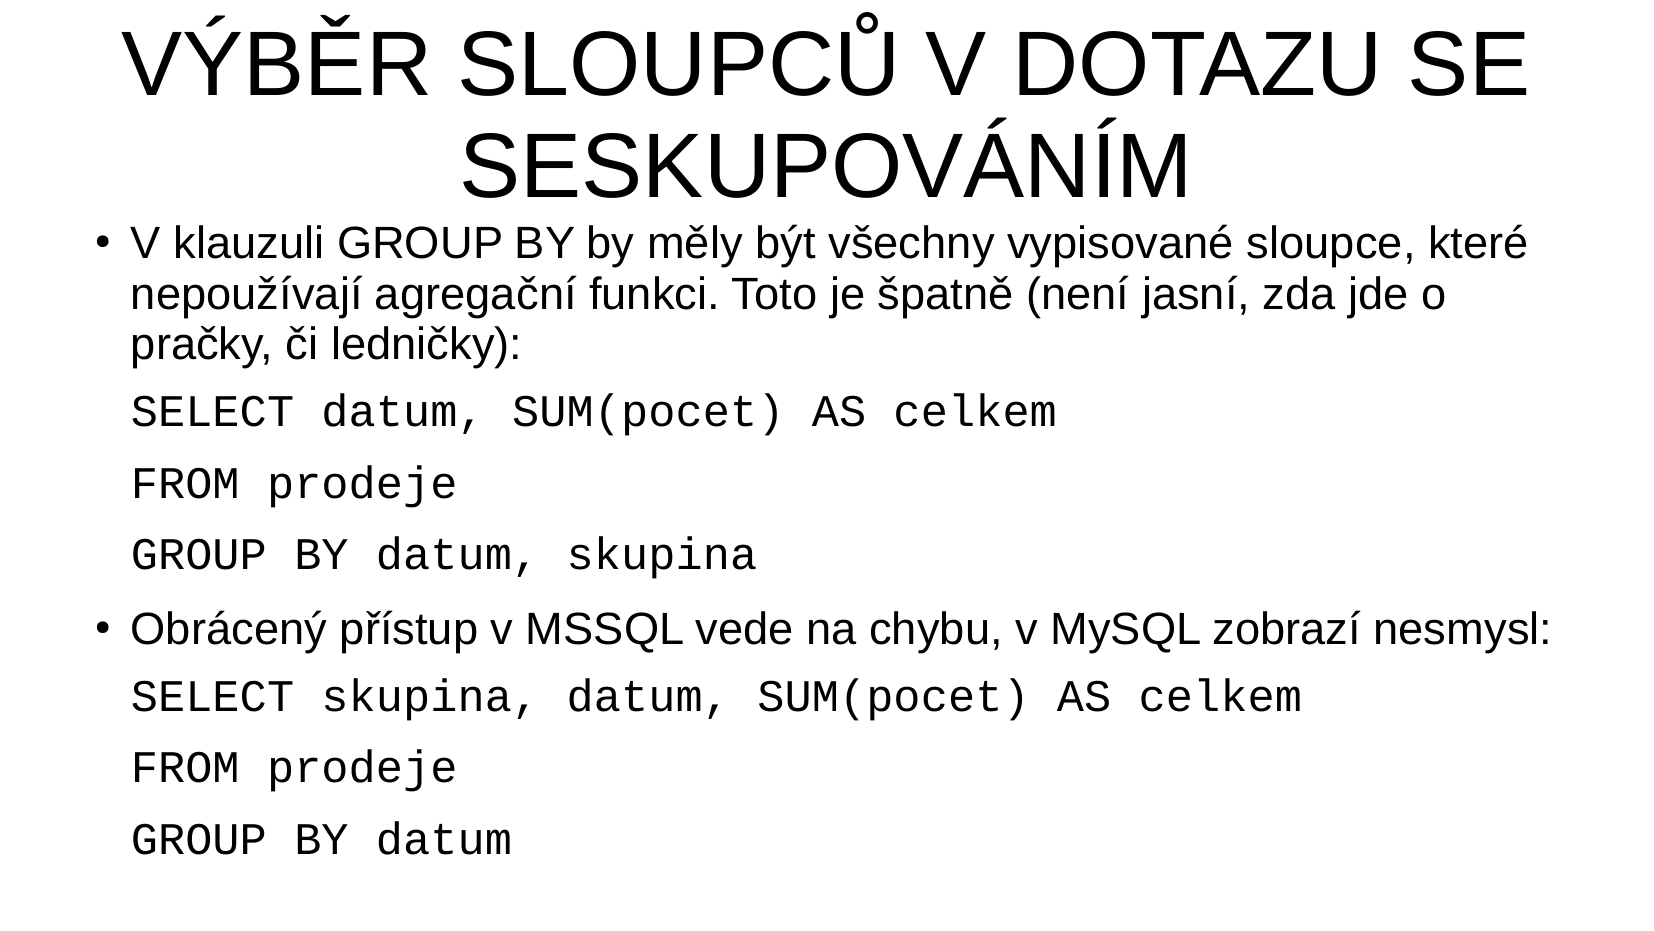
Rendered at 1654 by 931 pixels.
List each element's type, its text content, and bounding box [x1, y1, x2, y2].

list V klauzuli GROUP BY by měly být všechny vypisované sloupce, které nepoužívají agregační funkci. Toto je špatně (není jasní, zda jde o pračky, či ledničky): SELECT datum, SUM(pocet) AS celkem FROM prodeje GROUP BY datum, skupina Obrácený přístup v MSSQL vede na chybu, v MySQL zobrazí nesmysl: SELECT skupina, datum, SUM(pocet) AS celkem FROM prodeje GROUP BY datum [82, 217, 1571, 916]
title VÝBĚR SLOUPCŮ V DOTAZU SE SESKUPOVÁNÍM [82, 12, 1571, 217]
